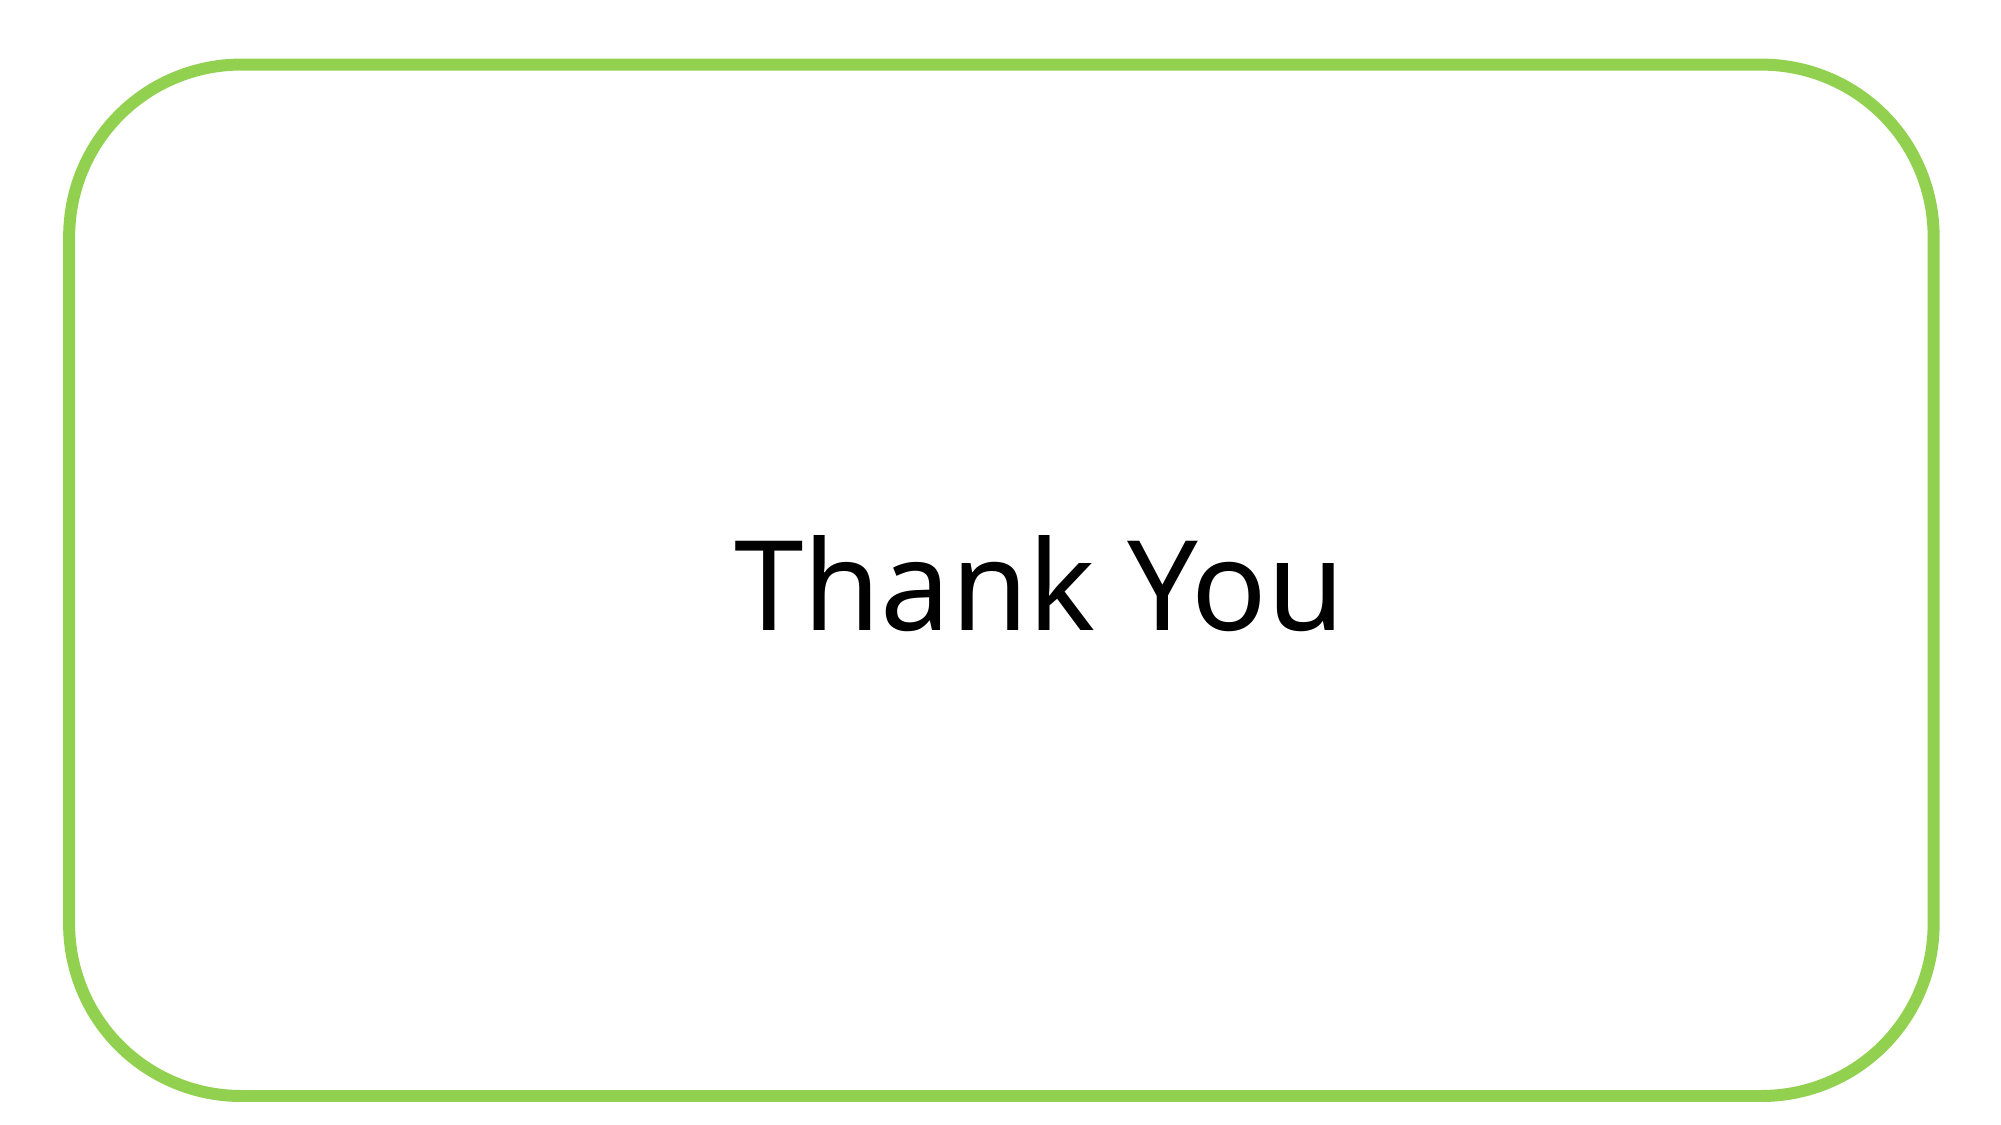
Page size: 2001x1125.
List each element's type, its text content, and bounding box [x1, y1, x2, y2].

text_box Thank You [344, 459, 1736, 665]
